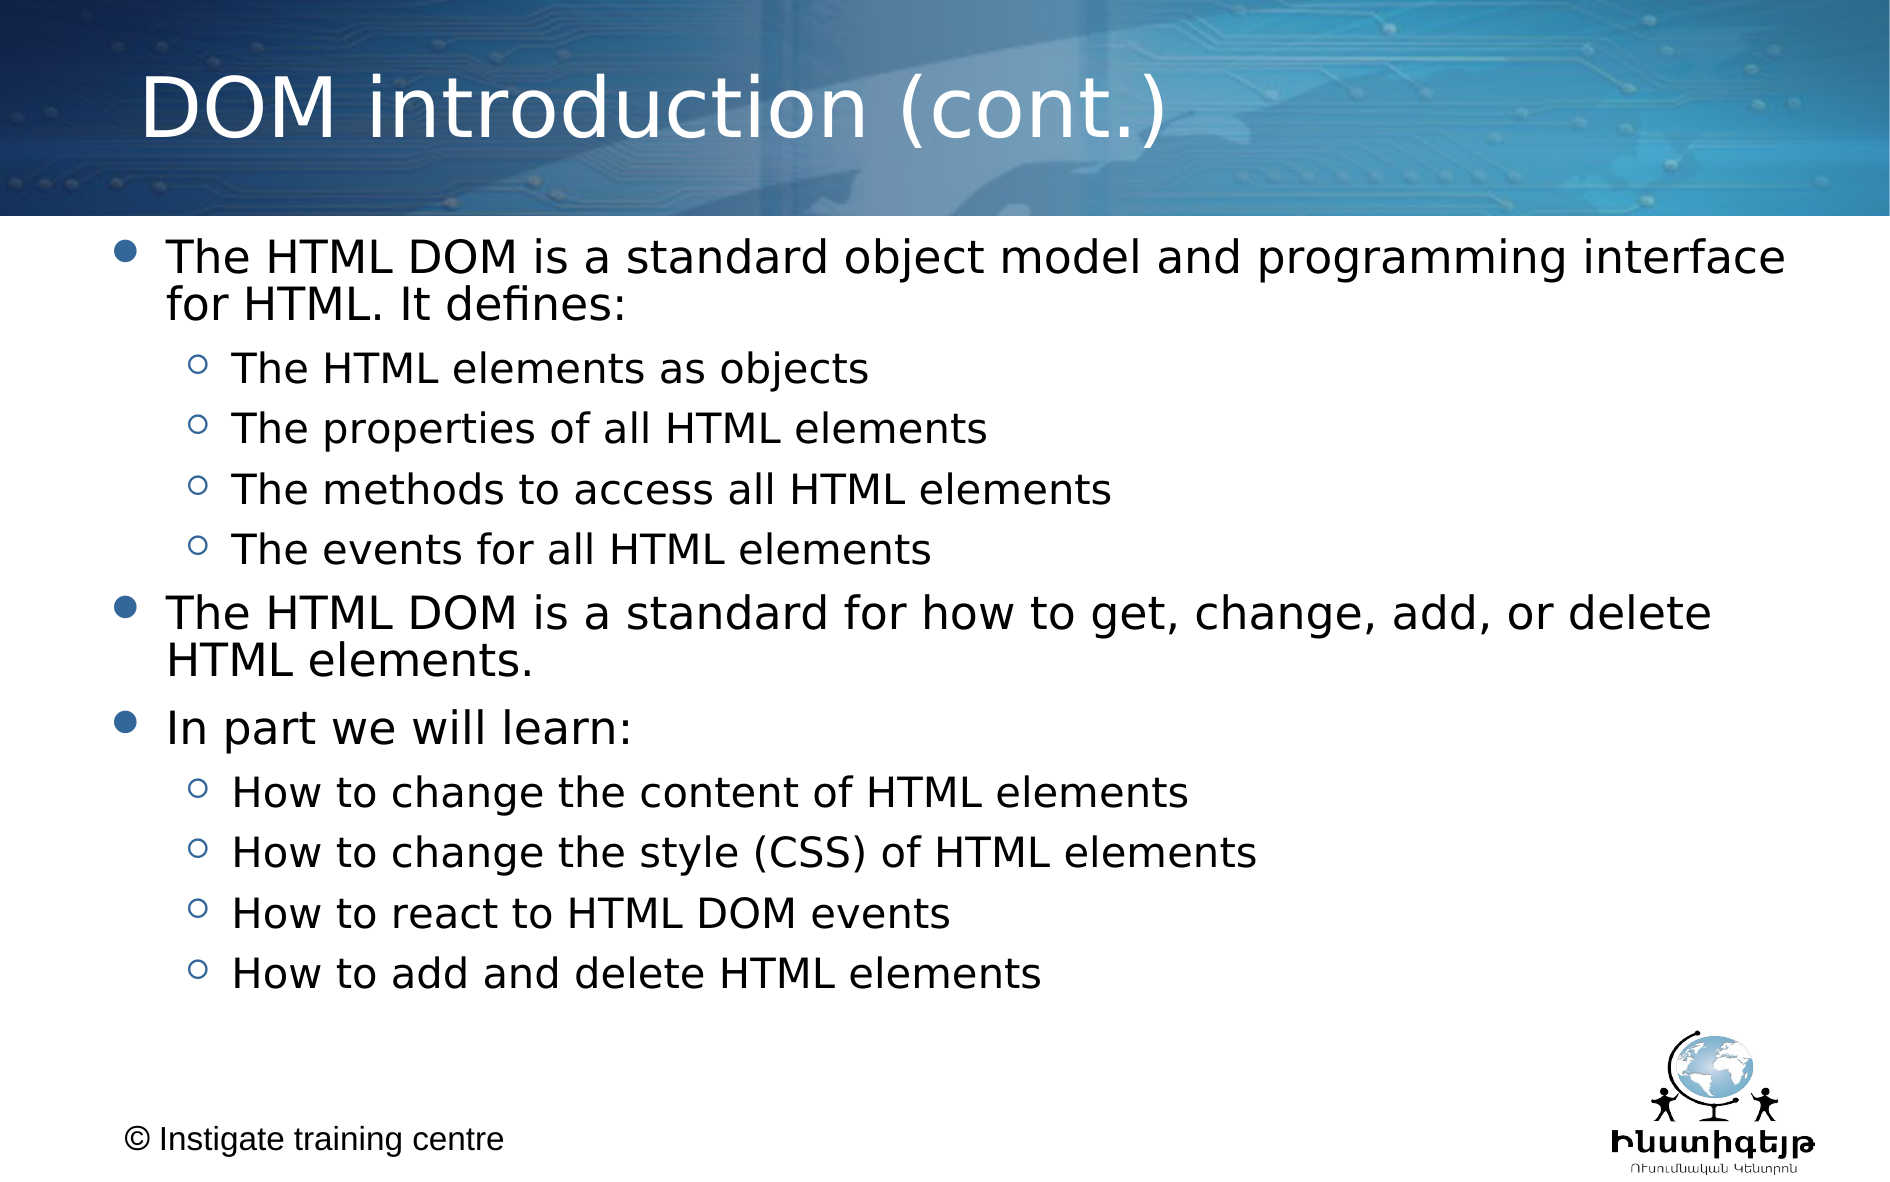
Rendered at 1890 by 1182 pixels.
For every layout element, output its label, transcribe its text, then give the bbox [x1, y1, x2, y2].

picture [0, 0, 1890, 216]
text_box DOM introduction (cont.) [138, 82, 1801, 86]
list The HTML DOM is a standard object model and programming interface for HTML. It defines: The HTML elements as objects The properties of all HTML elements The methods to access all HTML elements The events for all HTML elements The HTML DOM is a standard for how to get, change, add, or delete HTML elements. In part we will learn: How to change the content of HTML elements How to change the style (CSS) of HTML elements How to react to HTML DOM events How to add and delete HTML elements [110, 235, 1801, 260]
picture [1612, 1030, 1815, 1175]
